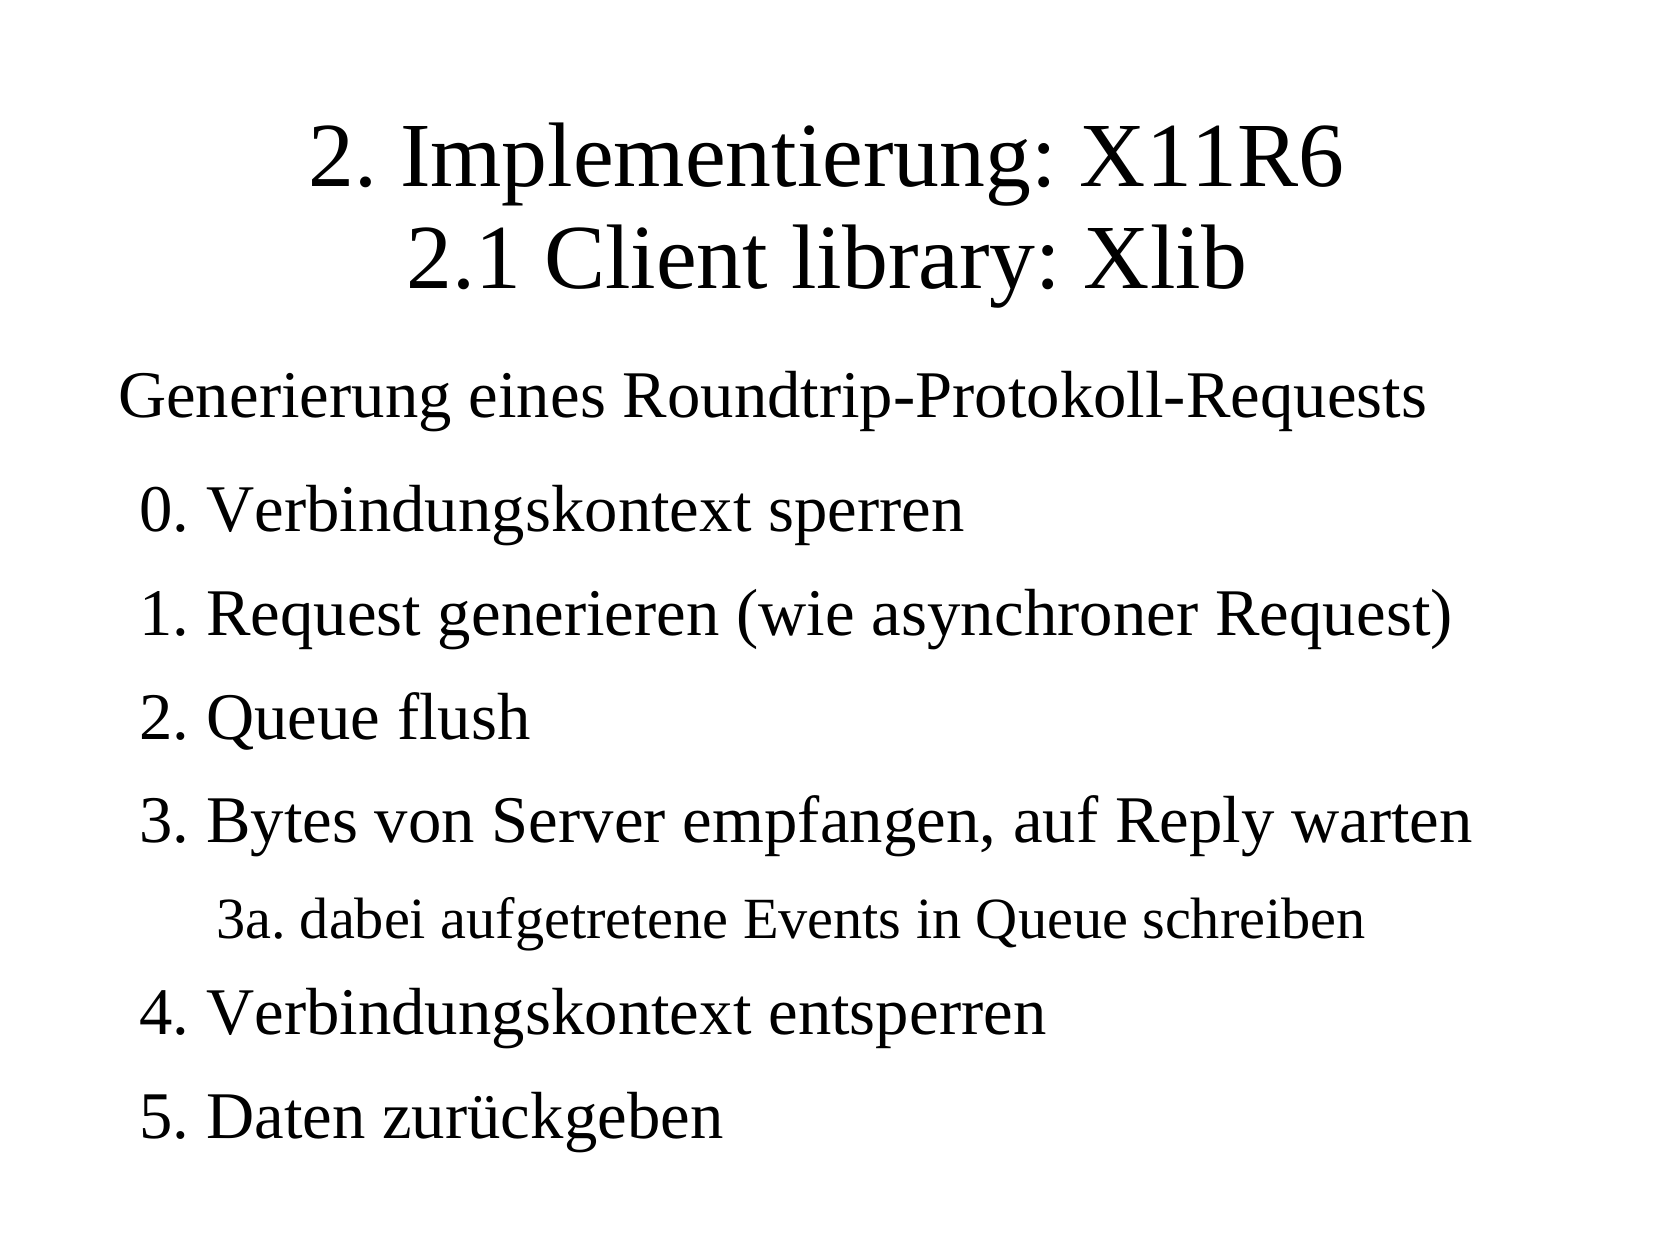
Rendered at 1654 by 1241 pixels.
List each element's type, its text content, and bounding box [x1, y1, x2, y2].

text_box Generierung eines Roundtrip-Protokoll-Requests [118, 358, 1430, 433]
title 2. Implementierung: X11R6 2.1 Client library: Xlib [121, 102, 1534, 311]
list 0. Verbindungskontext sperren 1. Request generieren (wie asynchroner Request) 2. Queue flush 3. Bytes von Server empfangen, auf Reply warten 3a. dabei aufgetretene Events in Queue schreiben 4. Verbindungskontext entsperren 5. Daten zurückgeben [121, 472, 1534, 1153]
